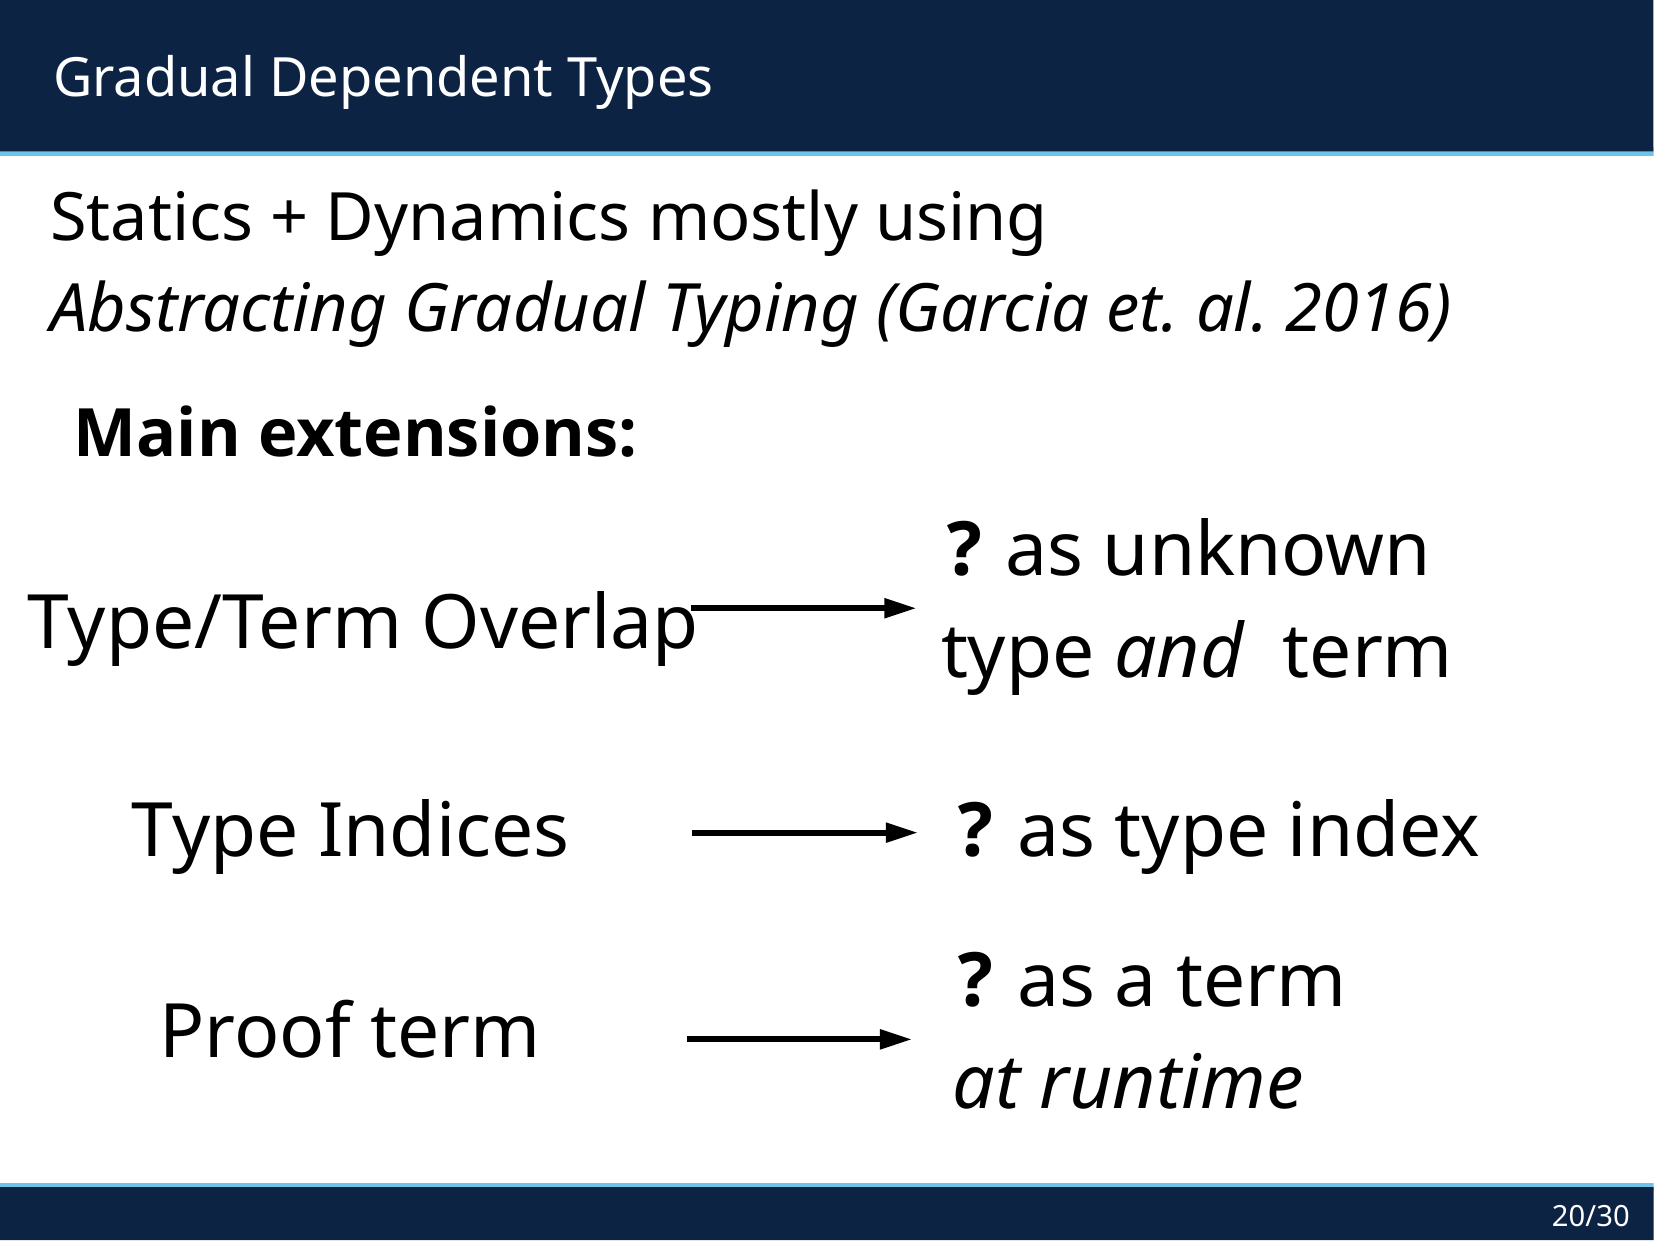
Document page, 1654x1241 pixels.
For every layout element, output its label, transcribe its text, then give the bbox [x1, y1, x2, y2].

text_box Statics + Dynamics mostly using Abstracting Gradual Typing (Garcia et. al. 2016) [35, 172, 1560, 348]
text_box Proof term [144, 975, 530, 1081]
title Gradual Dependent Types [0, 0, 1654, 152]
text_box Type Indices [117, 775, 558, 881]
text_box ? as type index [938, 775, 1476, 881]
text_box ? as unknown type and term [926, 499, 1449, 696]
text_box Main extensions: [59, 343, 780, 519]
text_box ? as a term at runtime [938, 930, 1368, 1127]
text_box Type/Term Overlap [12, 566, 680, 673]
